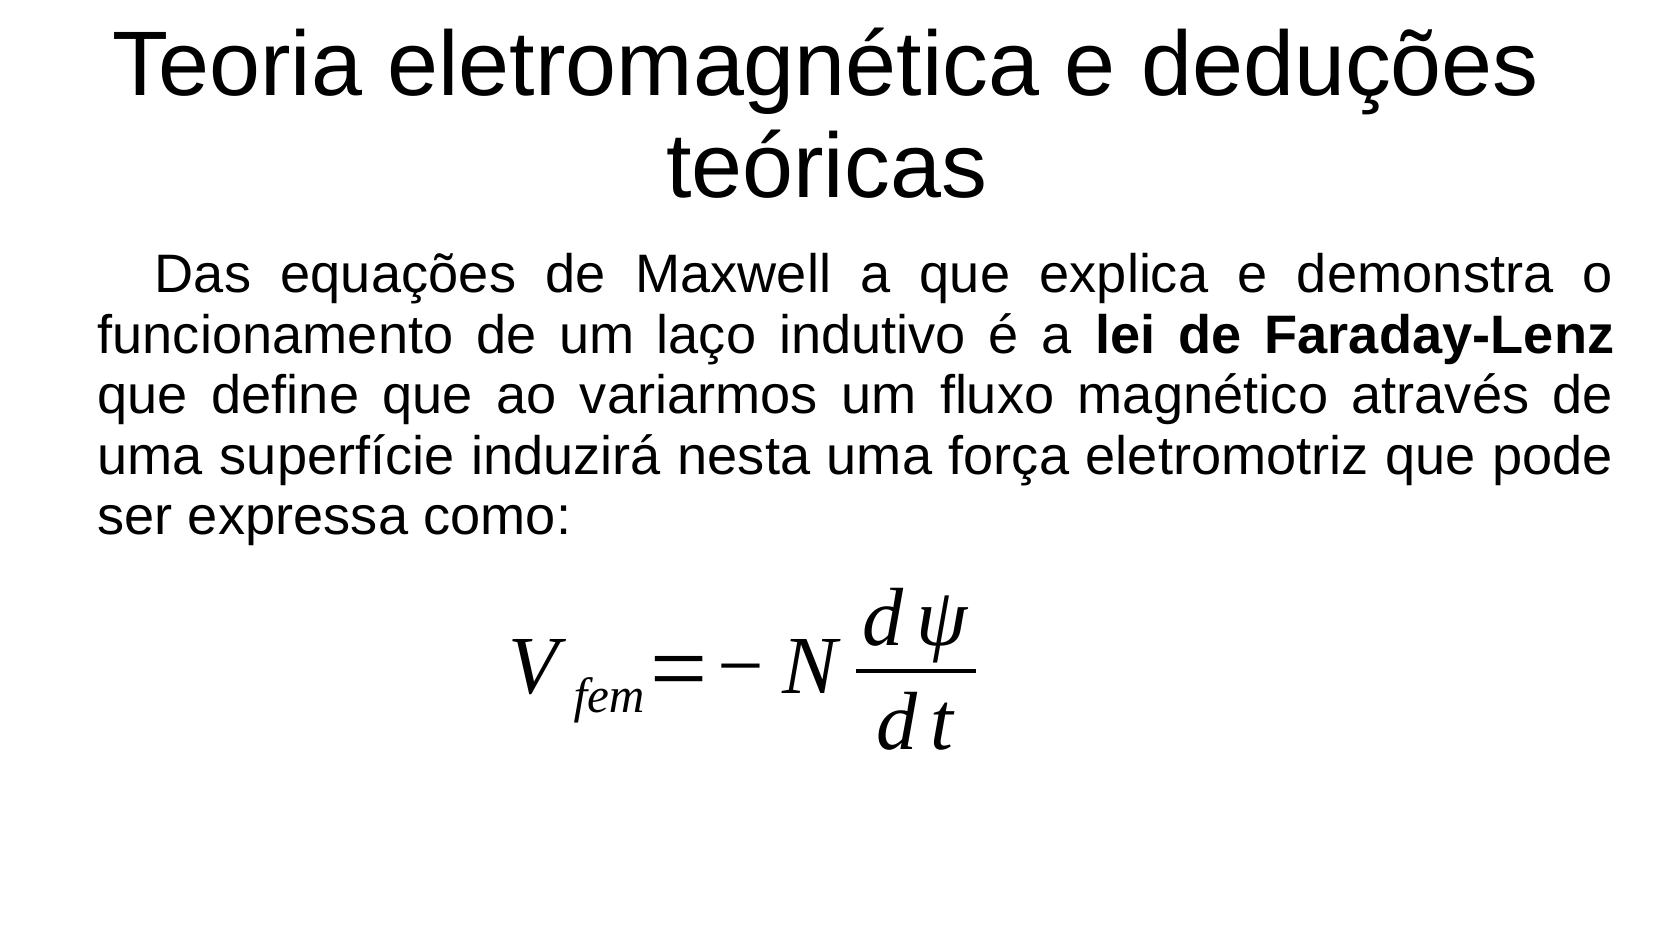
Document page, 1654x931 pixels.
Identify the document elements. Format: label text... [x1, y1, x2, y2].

text_box Das equações de Maxwell a que explica e demonstra o funcionamento de um laço indutivo é a lei de Faraday-Lenz que define que ao variarmos um fluxo magnético através de uma superfície induzirá nesta uma força eletromotriz que pode ser expressa como: [82, 236, 1630, 616]
chart [508, 572, 981, 768]
title Teoria eletromagnética e deduções teóricas [82, 12, 1571, 218]
